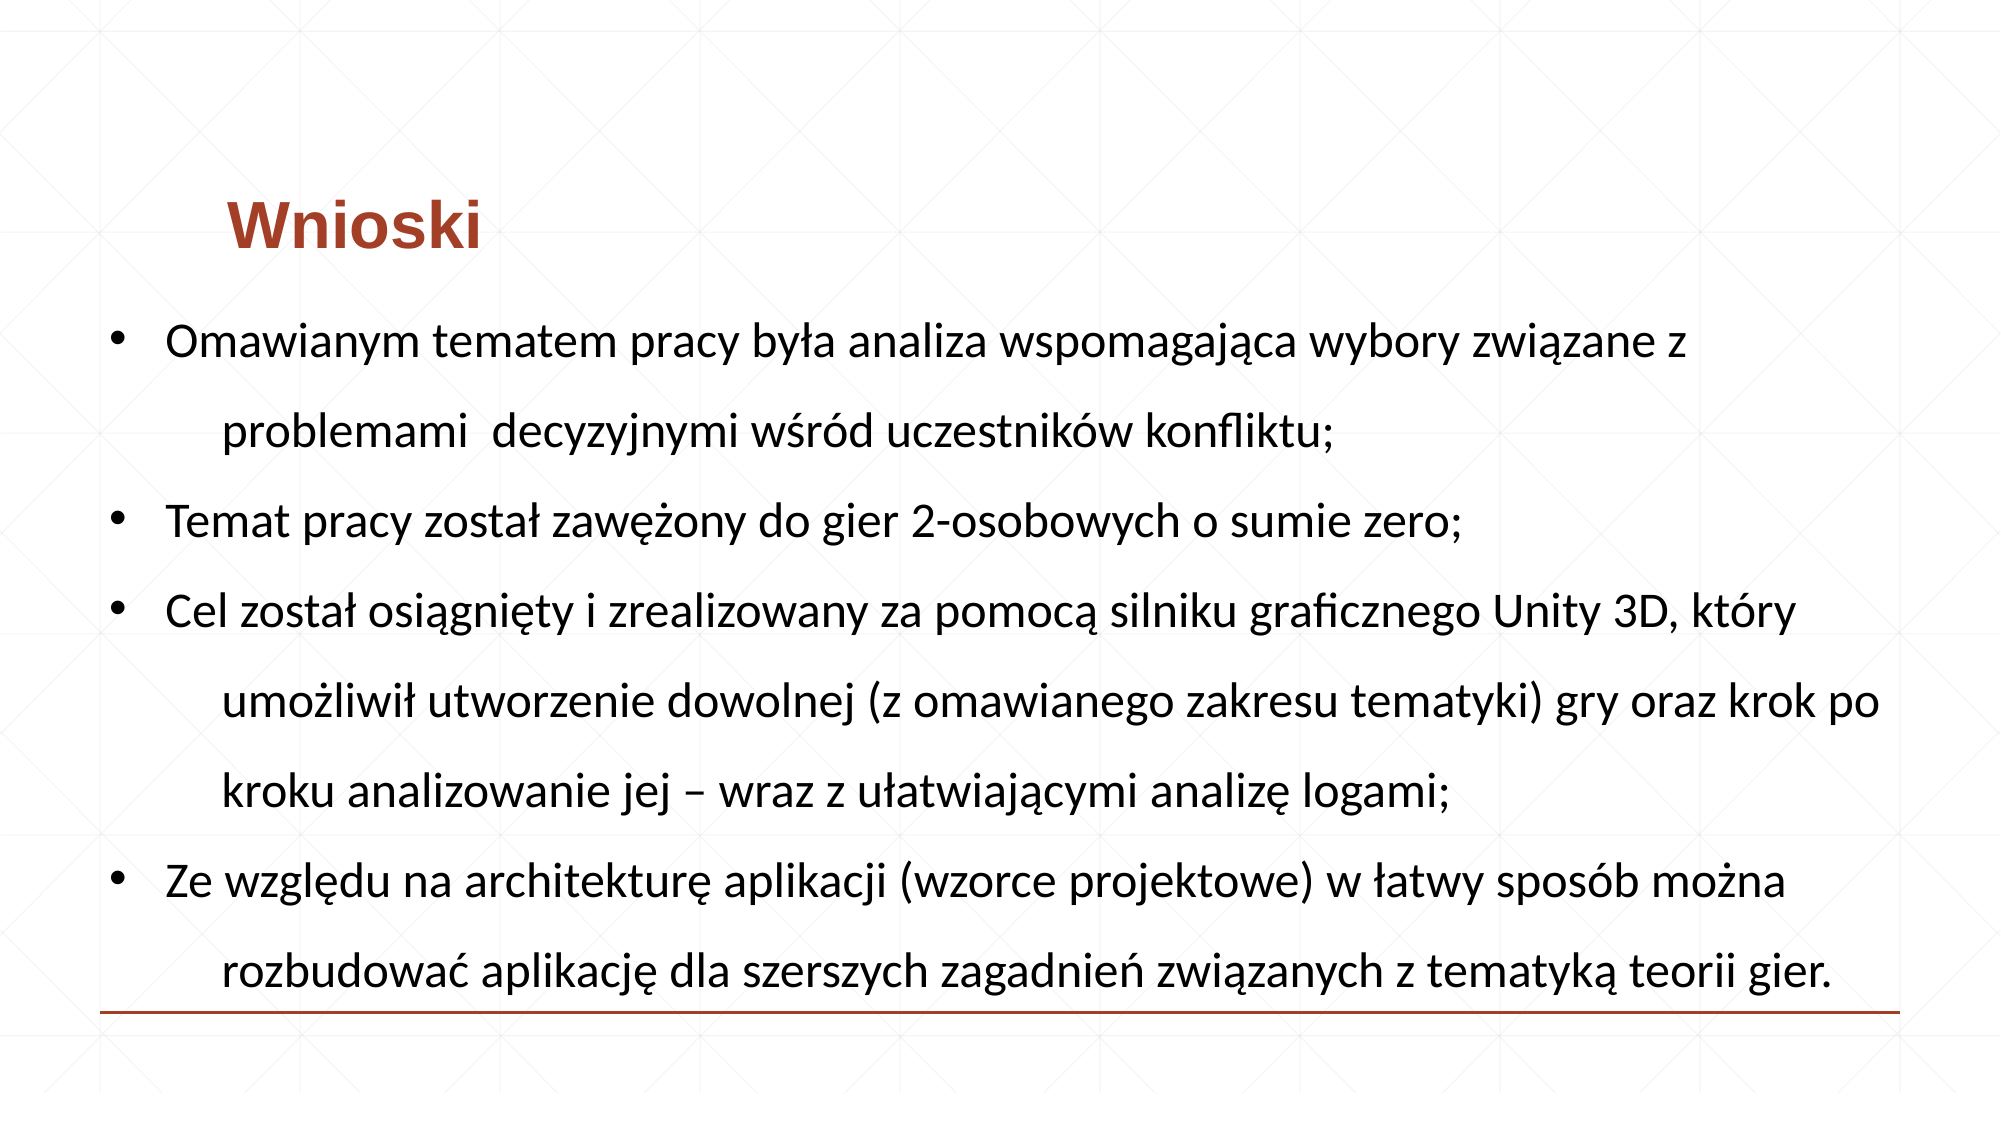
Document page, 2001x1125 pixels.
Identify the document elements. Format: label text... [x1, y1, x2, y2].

title Wnioski [212, 82, 1788, 270]
text_box Omawianym tematem pracy była analiza wspomagająca wybory związane z problemami decyzyjnymi wśród uczestników konfliktu; Temat pracy został zawężony do gier 2-osobowych o sumie zero; Cel został osiągnięty i zrealizowany za pomocą silniku graficznego Unity 3D, który umożliwił utworzenie dowolnej (z omawianego zakresu tematyki) gry oraz krok po kroku analizowanie jej – wraz z ułatwiającymi analizę logami; Ze względu na architekturę aplikacji (wzorce projektowe) w łatwy sposób można rozbudować aplikację dla szerszych zagadnień związanych z tematyką teorii gier. [94, 270, 1898, 1003]
